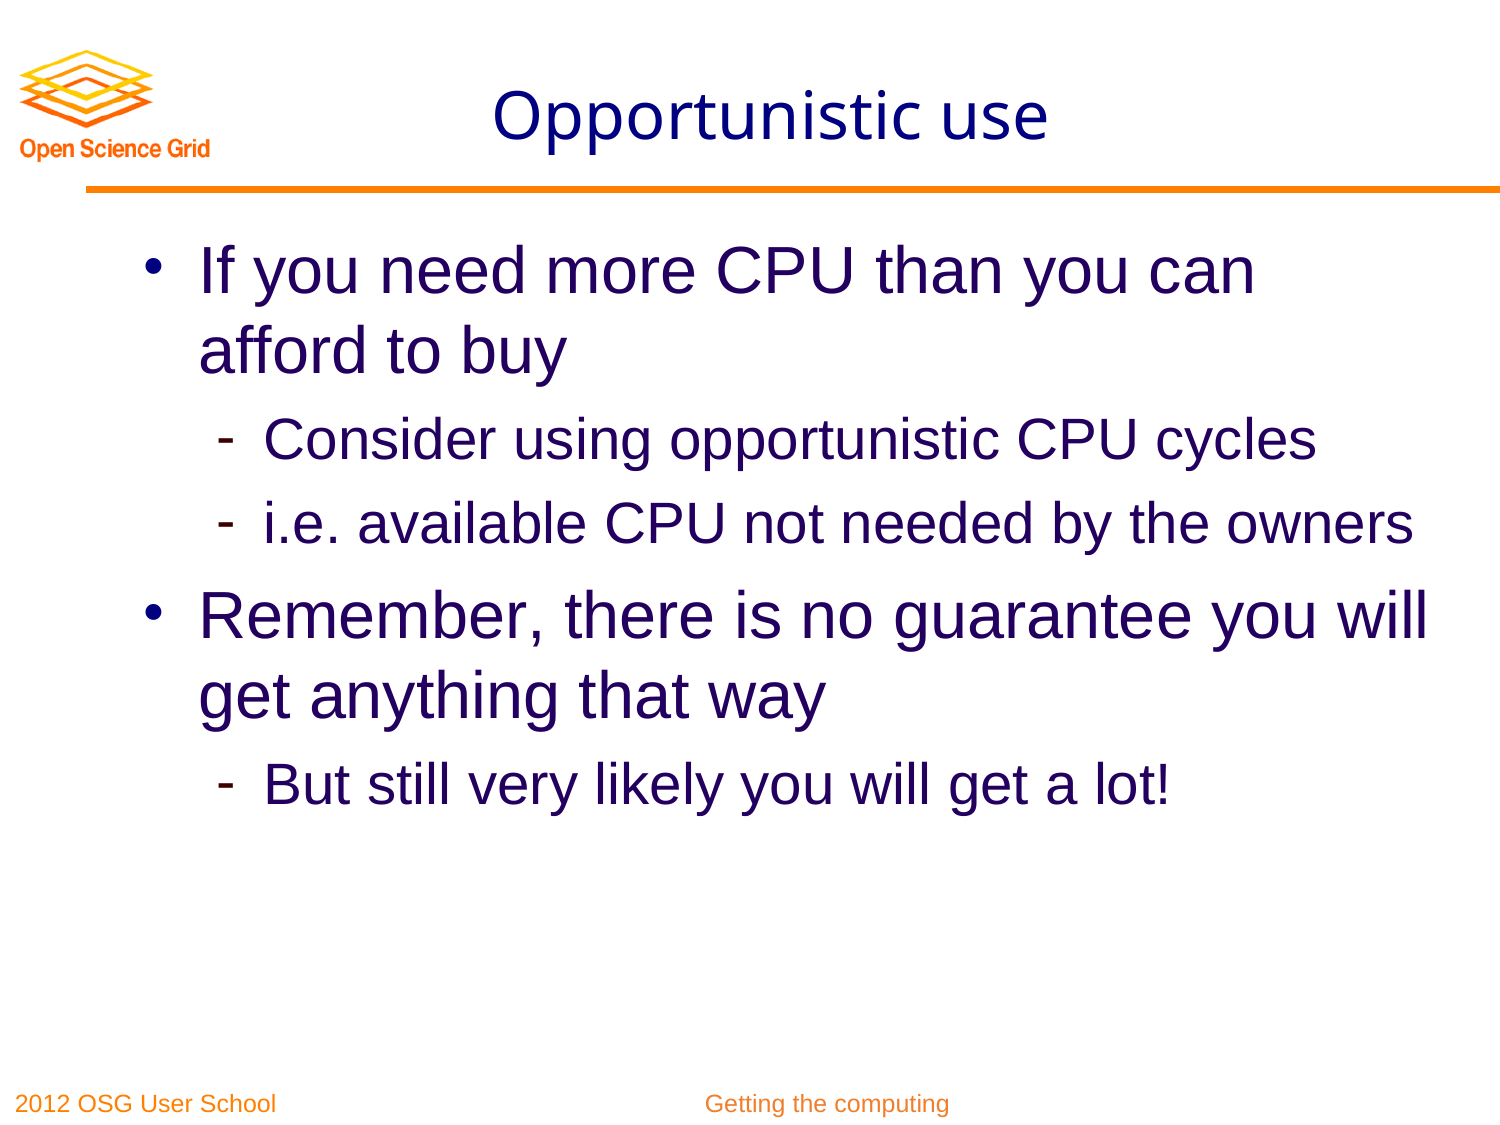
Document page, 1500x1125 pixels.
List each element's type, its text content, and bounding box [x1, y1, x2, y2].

title Opportunistic use [201, 18, 1342, 207]
picture [0, 27, 201, 179]
list If you need more CPU than you can afford to buy Consider using opportunistic CPU cycles i.e. available CPU not needed by the owners Remember, there is no guarantee you will get anything that way But still very likely you will get a lot! [127, 218, 1448, 962]
